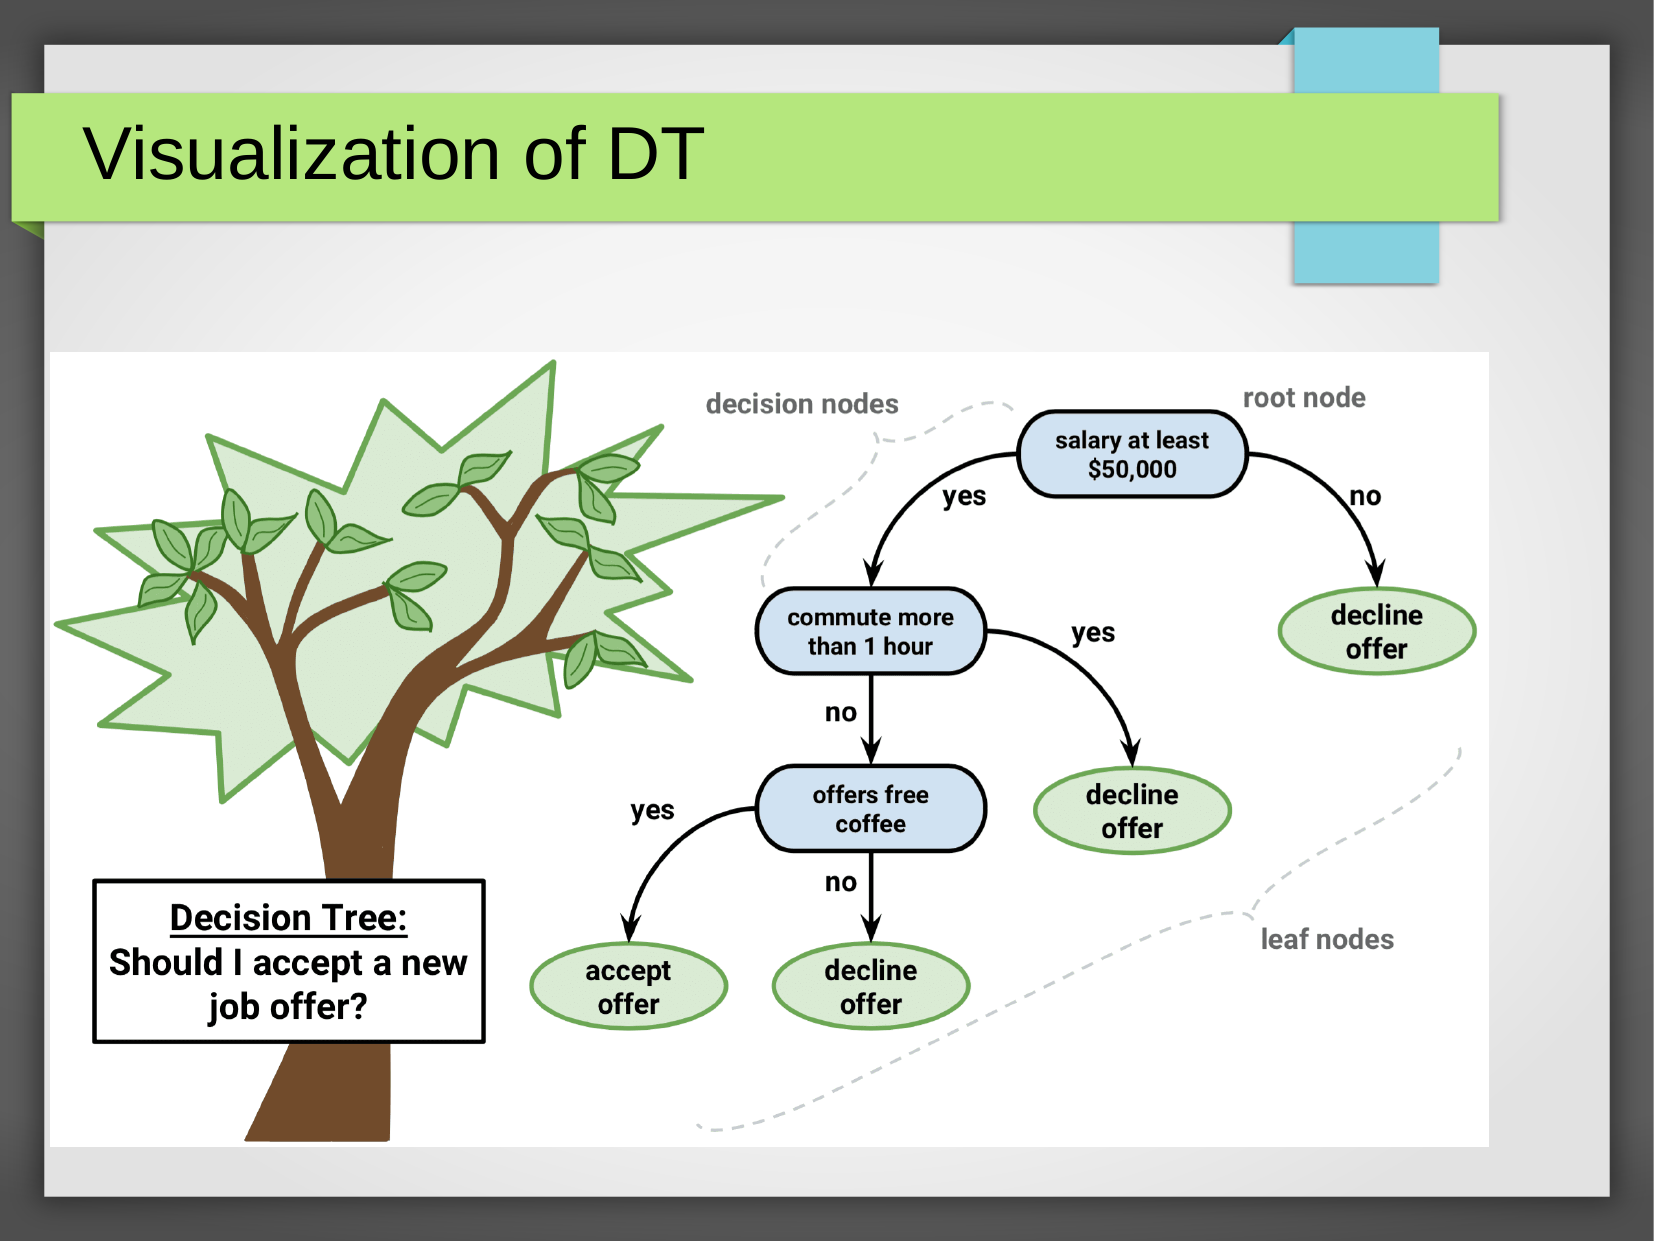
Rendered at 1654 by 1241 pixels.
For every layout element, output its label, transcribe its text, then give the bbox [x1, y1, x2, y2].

picture [0, 0, 1654, 1241]
title Visualization of DT [82, 94, 1264, 213]
